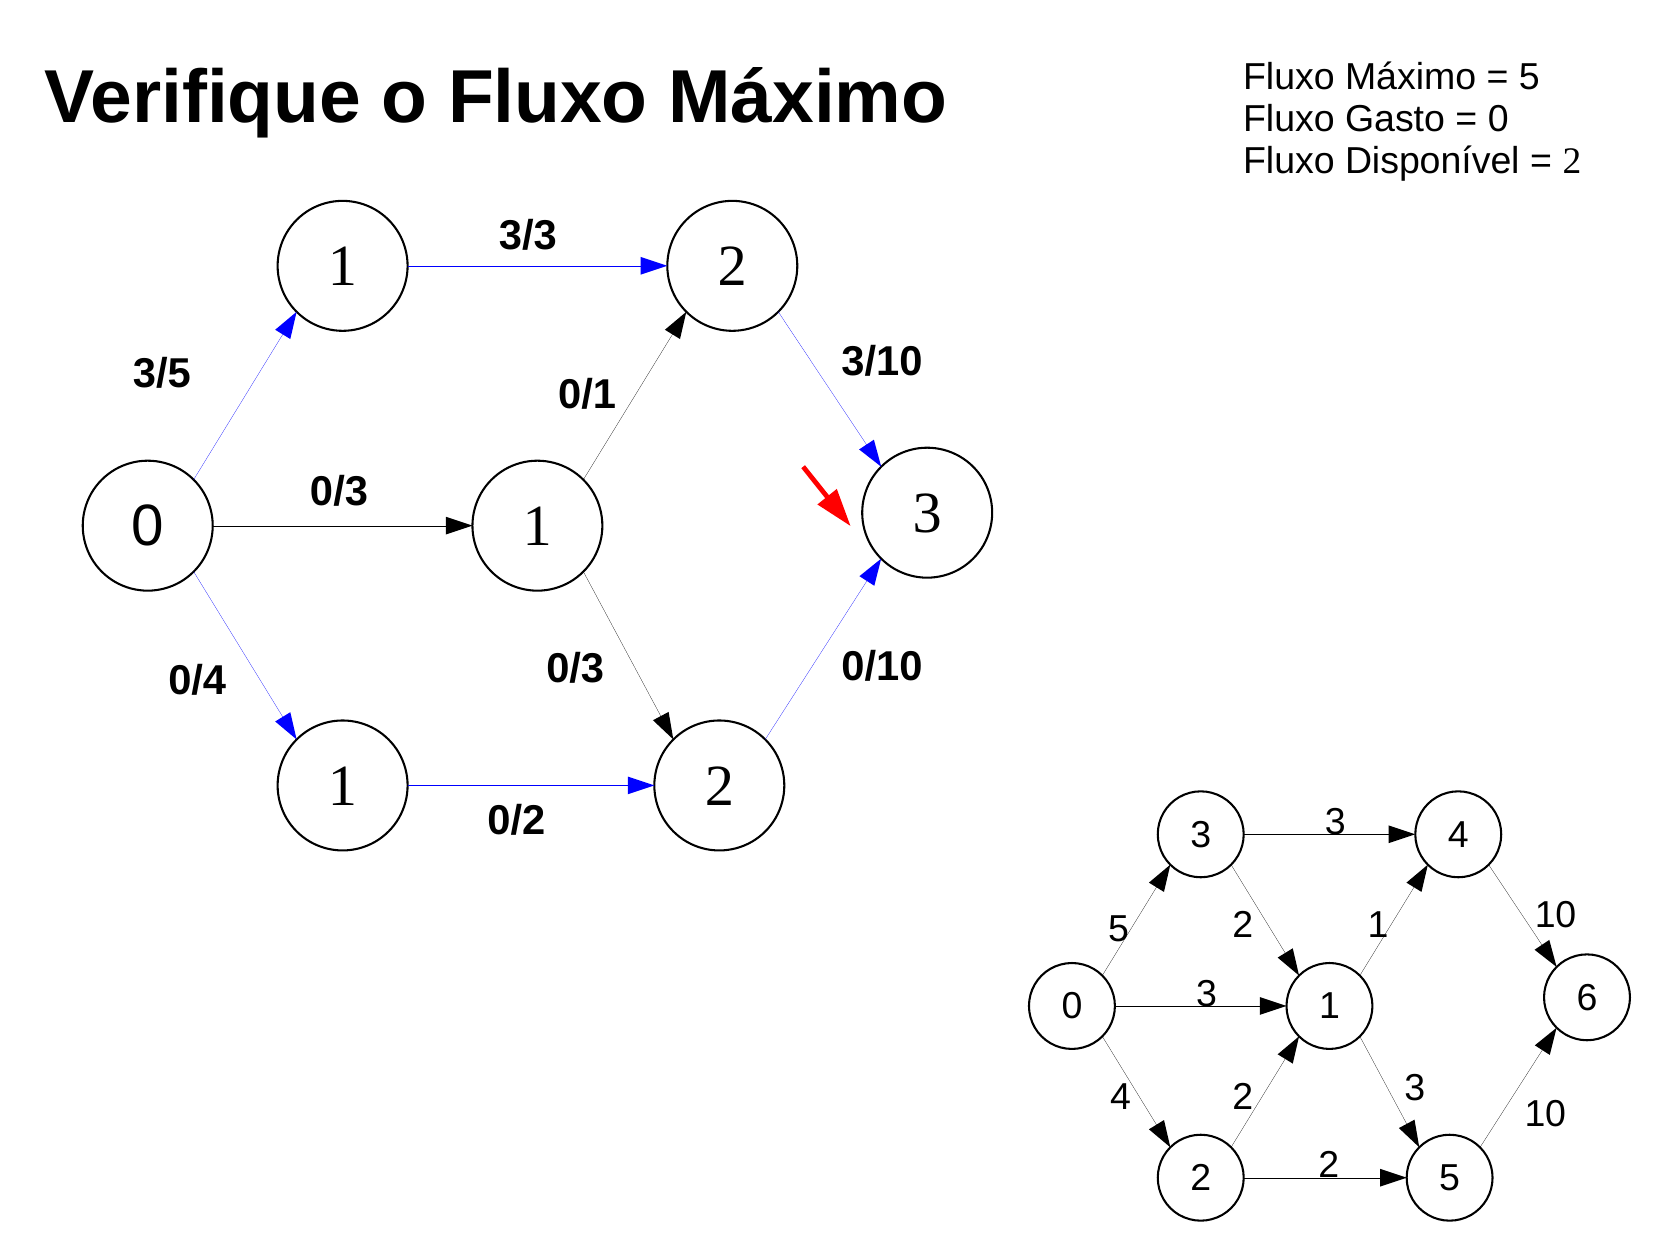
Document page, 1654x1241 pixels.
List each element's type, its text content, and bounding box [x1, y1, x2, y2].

text_box Verifique o Fluxo Máximo [29, 47, 963, 147]
text_box 3/10 [826, 330, 957, 393]
text_box 3 [1181, 964, 1218, 1022]
text_box 0/10 [826, 635, 957, 697]
text_box 6 [1544, 955, 1630, 1041]
text_box 4 [1095, 1067, 1132, 1125]
text_box Fluxo Máximo = 5 Fluxo Gasto = 0 Fluxo Disponível = 2 [1228, 48, 1597, 189]
text_box 5 [1093, 900, 1131, 958]
text_box 2 [667, 200, 798, 331]
text_box 2 [1157, 1134, 1244, 1221]
text_box 2 [1217, 1067, 1255, 1125]
text_box 1 [277, 200, 408, 331]
text_box 10 [1509, 1084, 1596, 1142]
text_box 1 [1352, 895, 1390, 953]
text_box 2 [1217, 895, 1255, 953]
text_box 3/5 [118, 342, 225, 404]
text_box 0/3 [295, 460, 402, 522]
text_box 1 [472, 460, 603, 591]
text_box 1 [1286, 963, 1373, 1049]
text_box 0/2 [472, 789, 579, 851]
text_box 3/3 [484, 204, 591, 266]
text_box 3 [862, 447, 993, 578]
text_box 0 [82, 460, 213, 591]
text_box 0 [1028, 963, 1115, 1049]
text_box 3 [1310, 792, 1347, 850]
text_box 2 [1303, 1136, 1341, 1194]
text_box 5 [1406, 1134, 1493, 1221]
text_box 4 [1415, 791, 1502, 878]
text_box 3 [1389, 1059, 1427, 1116]
text_box 3 [1157, 791, 1244, 878]
text_box 6 [1582, 996, 1592, 1008]
text_box 2 [654, 720, 785, 851]
text_box 0/1 [543, 363, 650, 426]
text_box 0/4 [153, 649, 260, 711]
text_box 1 [277, 720, 408, 851]
text_box 0/3 [531, 637, 638, 700]
text_box 10 [1520, 885, 1595, 985]
